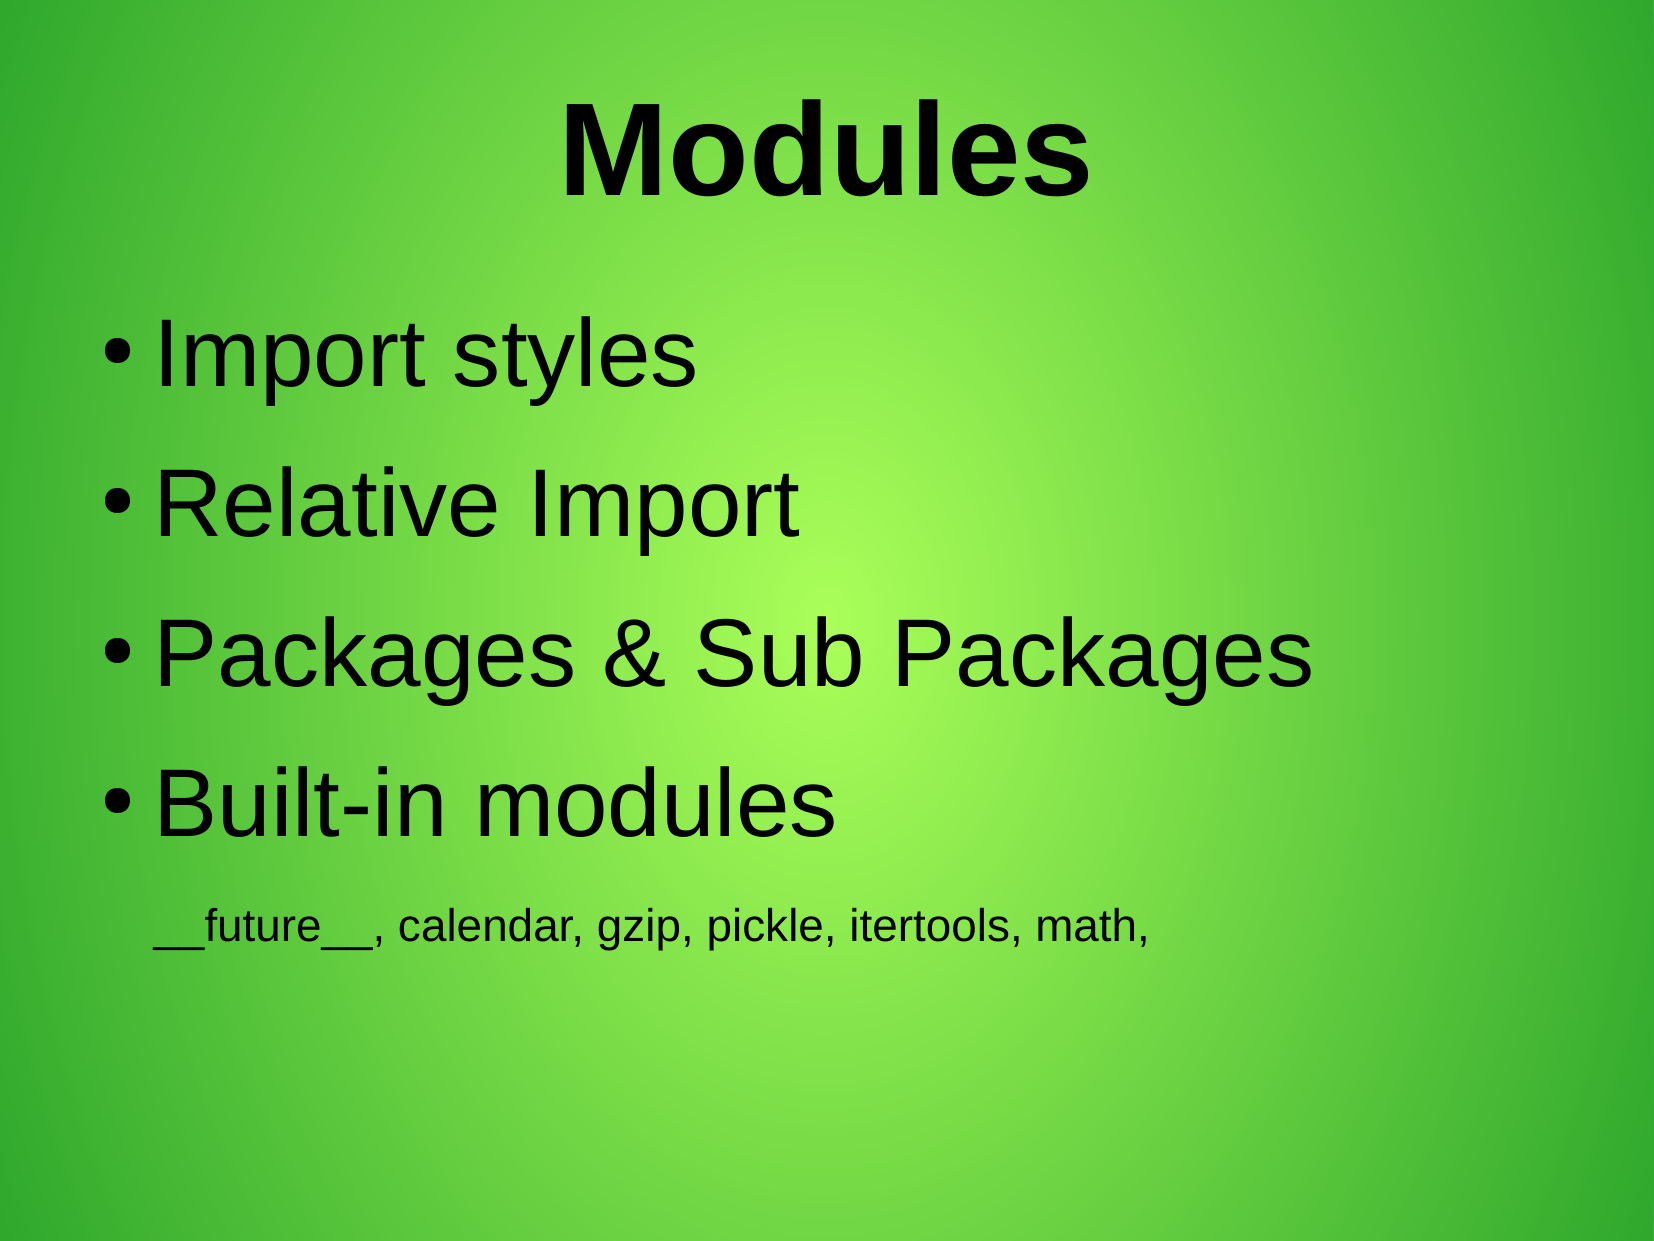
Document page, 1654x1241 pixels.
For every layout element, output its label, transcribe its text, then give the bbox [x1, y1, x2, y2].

list Import styles Relative Import Packages & Sub Packages Built-in modules __future__, calendar, gzip, pickle, itertools, math, [82, 299, 1571, 1019]
title Modules [82, 47, 1571, 252]
